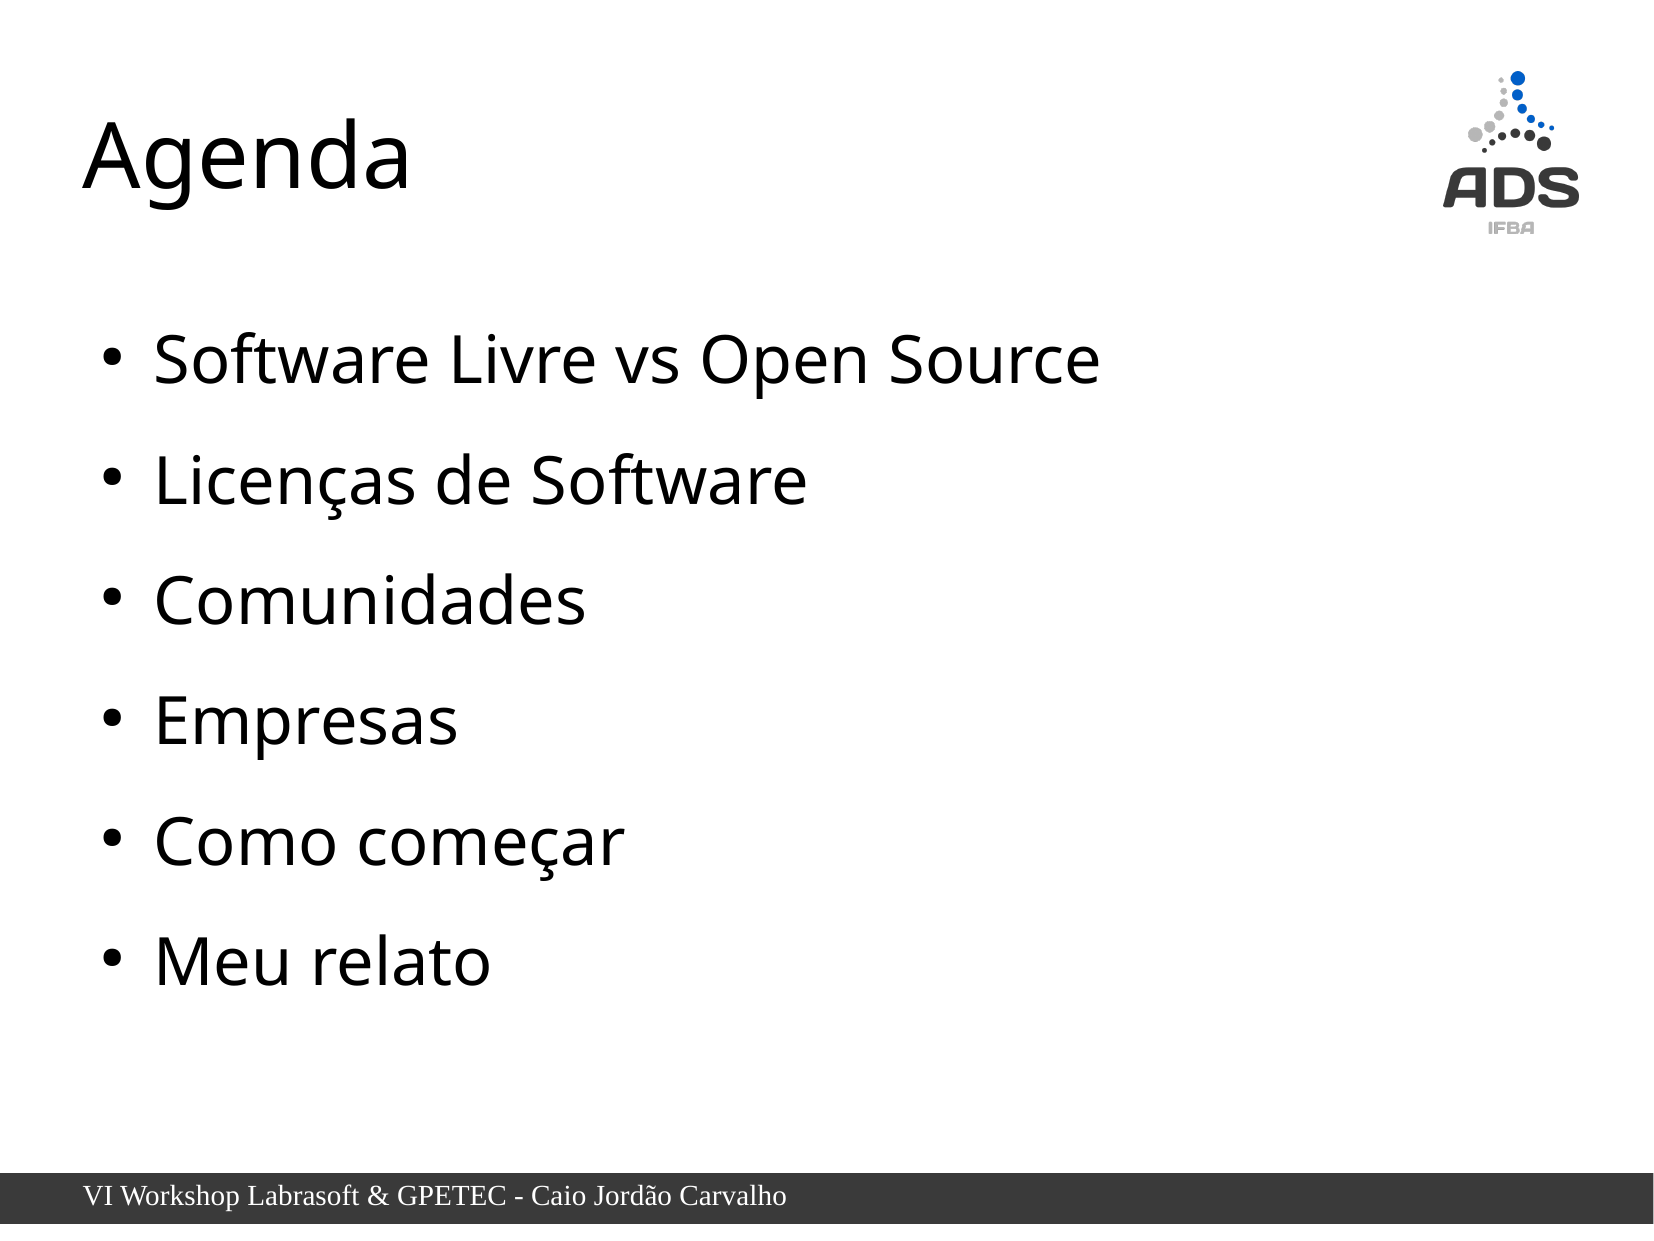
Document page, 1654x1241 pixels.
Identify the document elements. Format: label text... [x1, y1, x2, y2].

title Agenda [82, 49, 1426, 257]
list Software Livre vs Open Source Licenças de Software Comunidades Empresas Como começar Meu relato [82, 290, 1571, 1006]
picture [1443, 71, 1579, 234]
